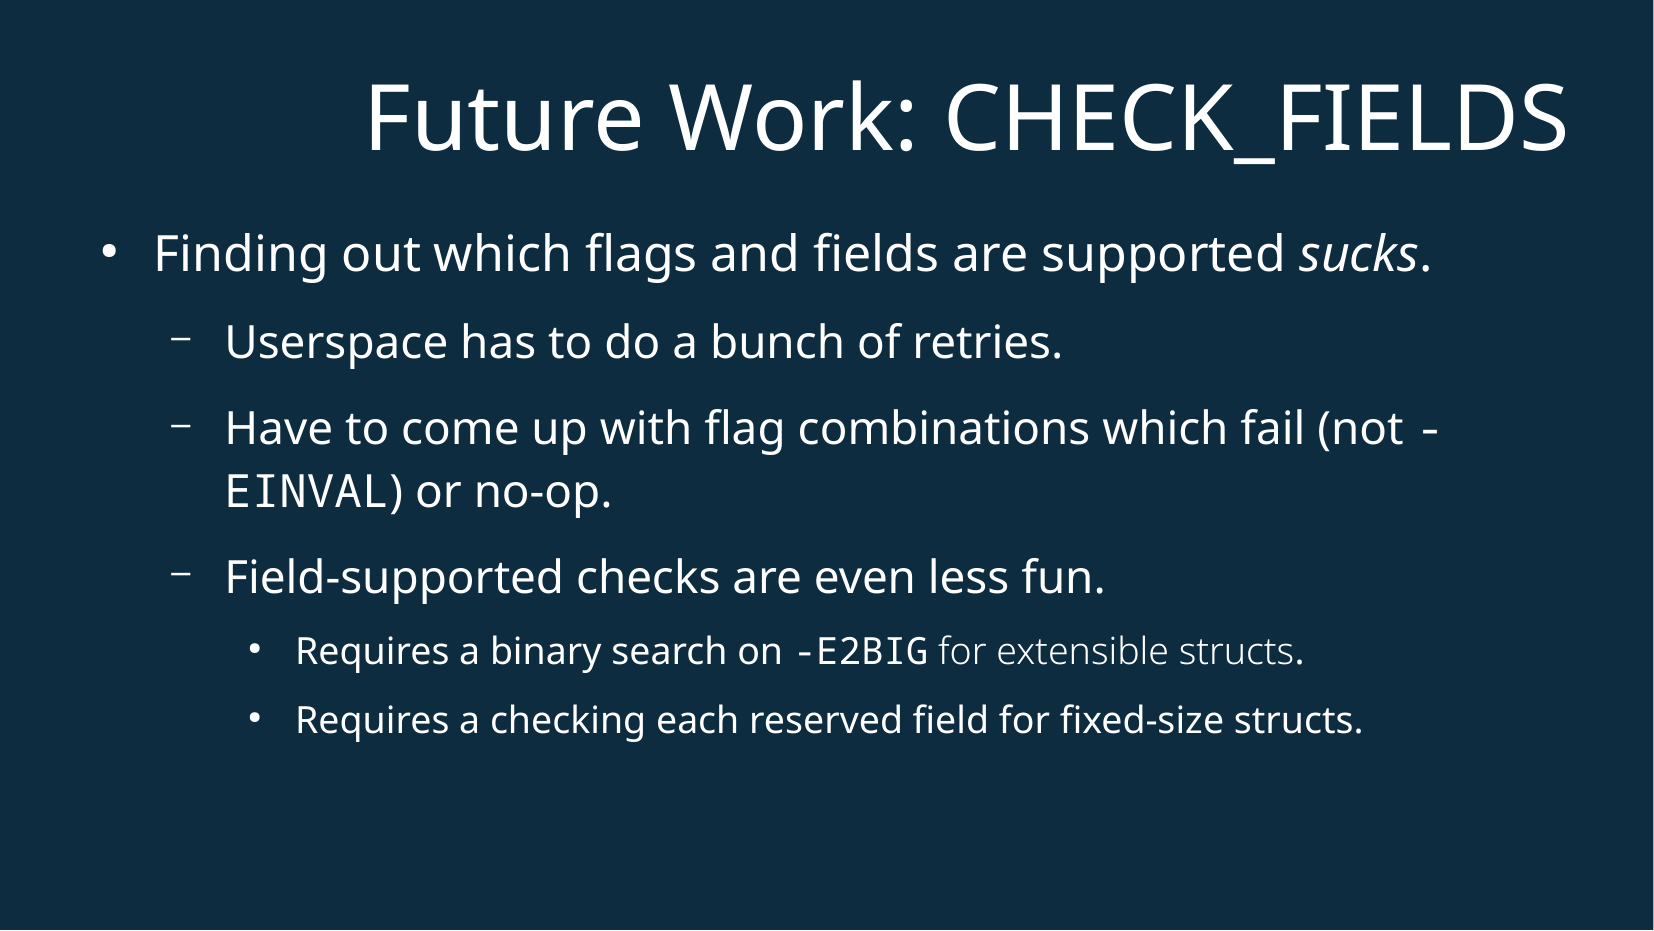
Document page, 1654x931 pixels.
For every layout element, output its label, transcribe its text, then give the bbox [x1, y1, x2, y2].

title Future Work: CHECK_FIELDS [82, 37, 1571, 193]
list Finding out which flags and fields are supported sucks. Userspace has to do a bunch of retries. Have to come up with flag combinations which fail (not -EINVAL) or no-op. Field-supported checks are even less fun. Requires a binary search on -E2BIG for extensible structs. Requires a checking each reserved field for fixed-size structs. [82, 217, 1571, 826]
